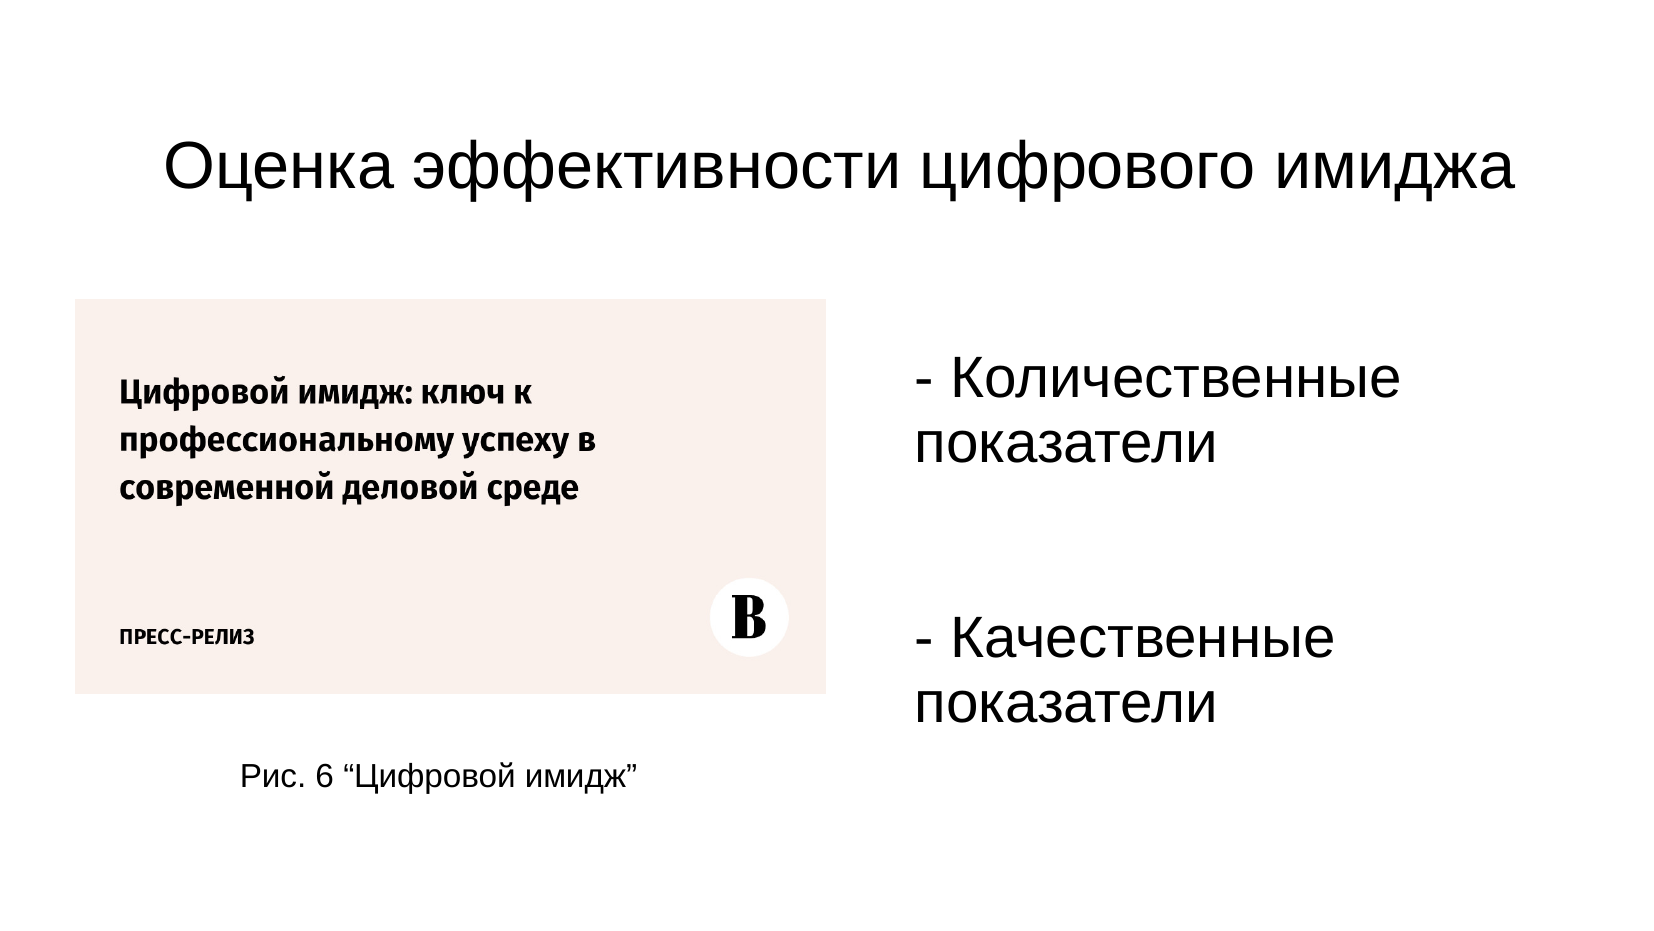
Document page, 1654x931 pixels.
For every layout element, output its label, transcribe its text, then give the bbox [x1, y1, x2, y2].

text_box Оценка эффективности цифрового имиджа [112, 68, 1568, 263]
text_box - Количественные показатели - Качественные показатели [900, 337, 1576, 901]
text_box Рис. 6 “Цифровой имидж” [225, 750, 629, 802]
picture [75, 299, 826, 694]
